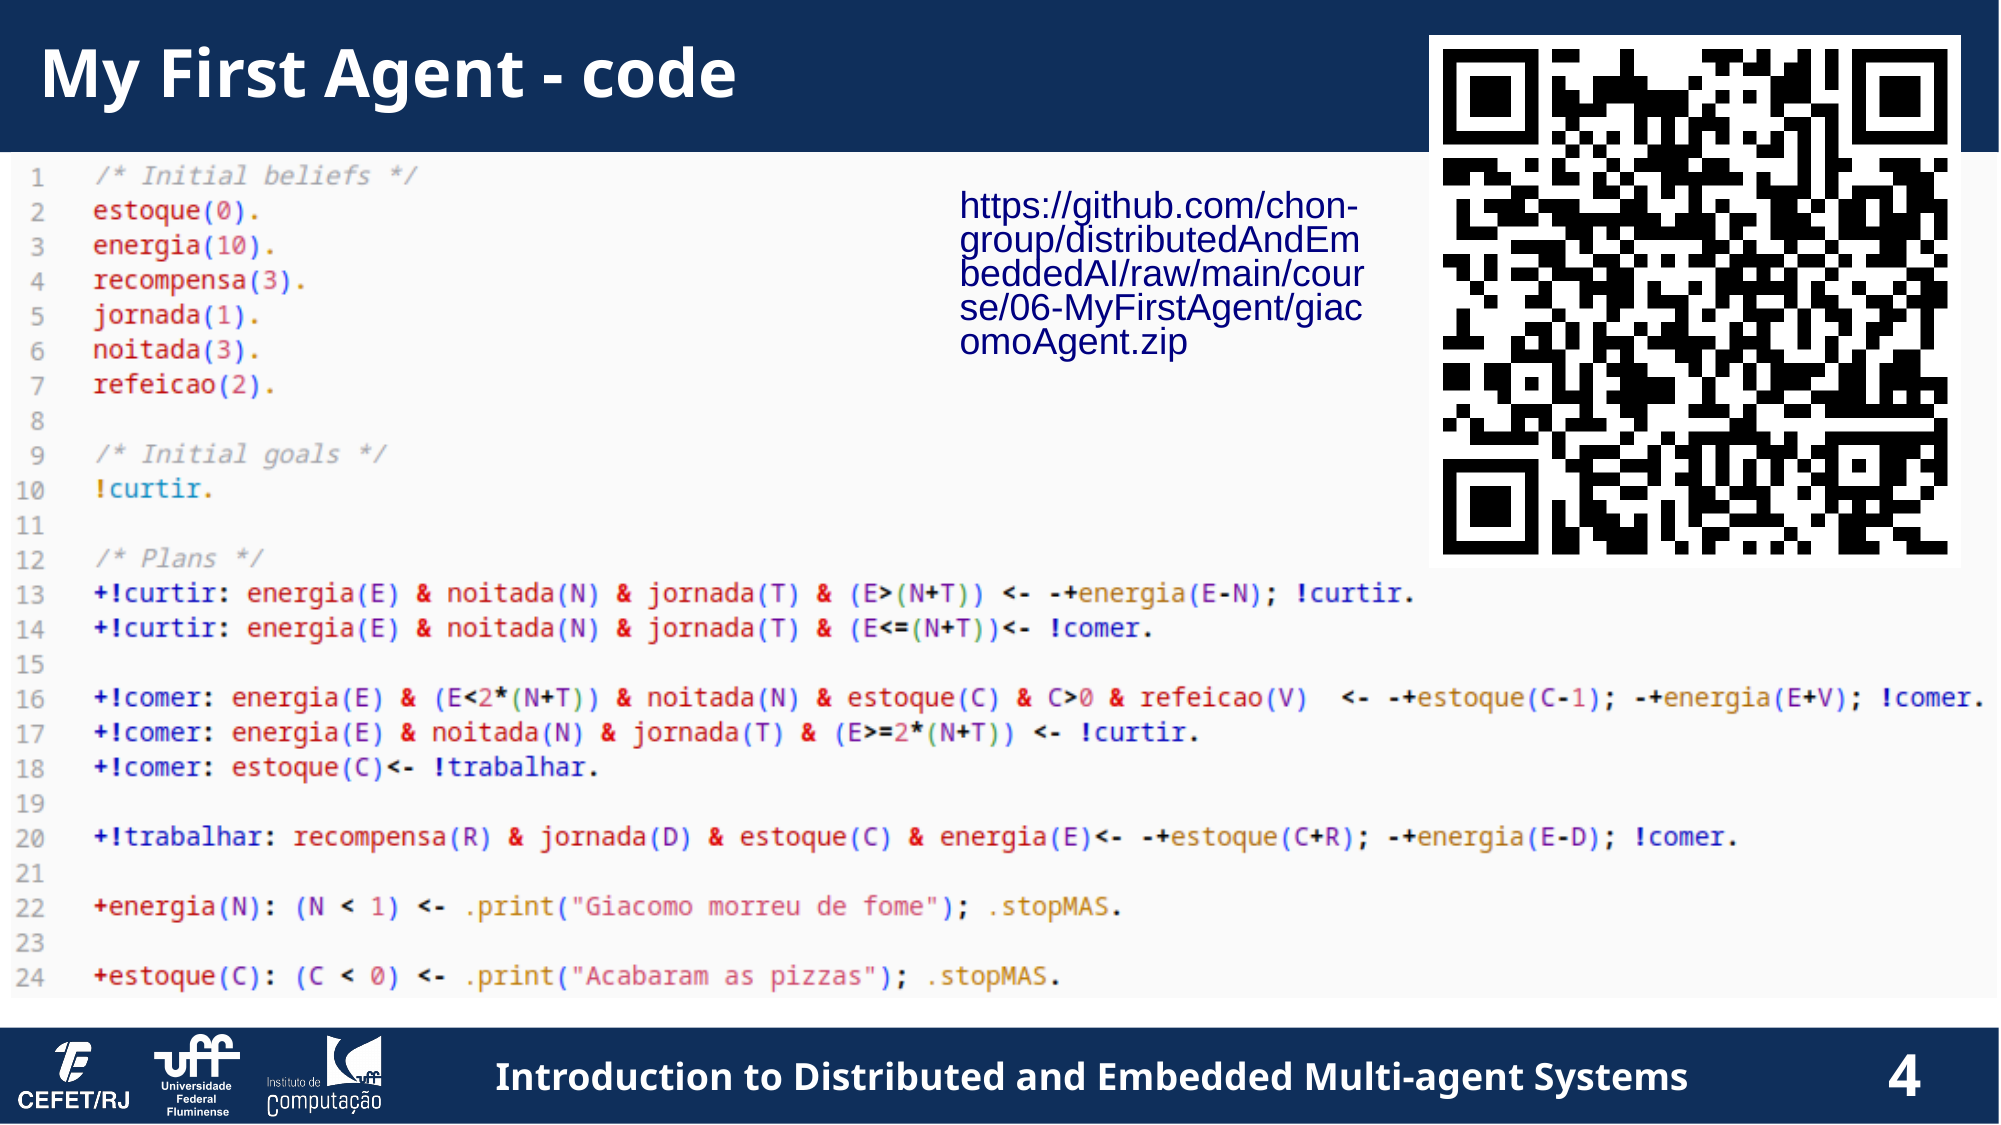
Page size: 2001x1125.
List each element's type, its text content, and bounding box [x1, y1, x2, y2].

picture [11, 35, 1997, 999]
text_box https://github.com/chon-group/distributedAndEmbeddedAI/raw/main/course/06-MyFirstAgent/giacomoAgent.zip [944, 177, 1388, 473]
picture [265, 1033, 383, 1117]
picture [18, 1021, 129, 1125]
picture [153, 1033, 241, 1121]
text_box My First Agent - code [25, 23, 1999, 119]
